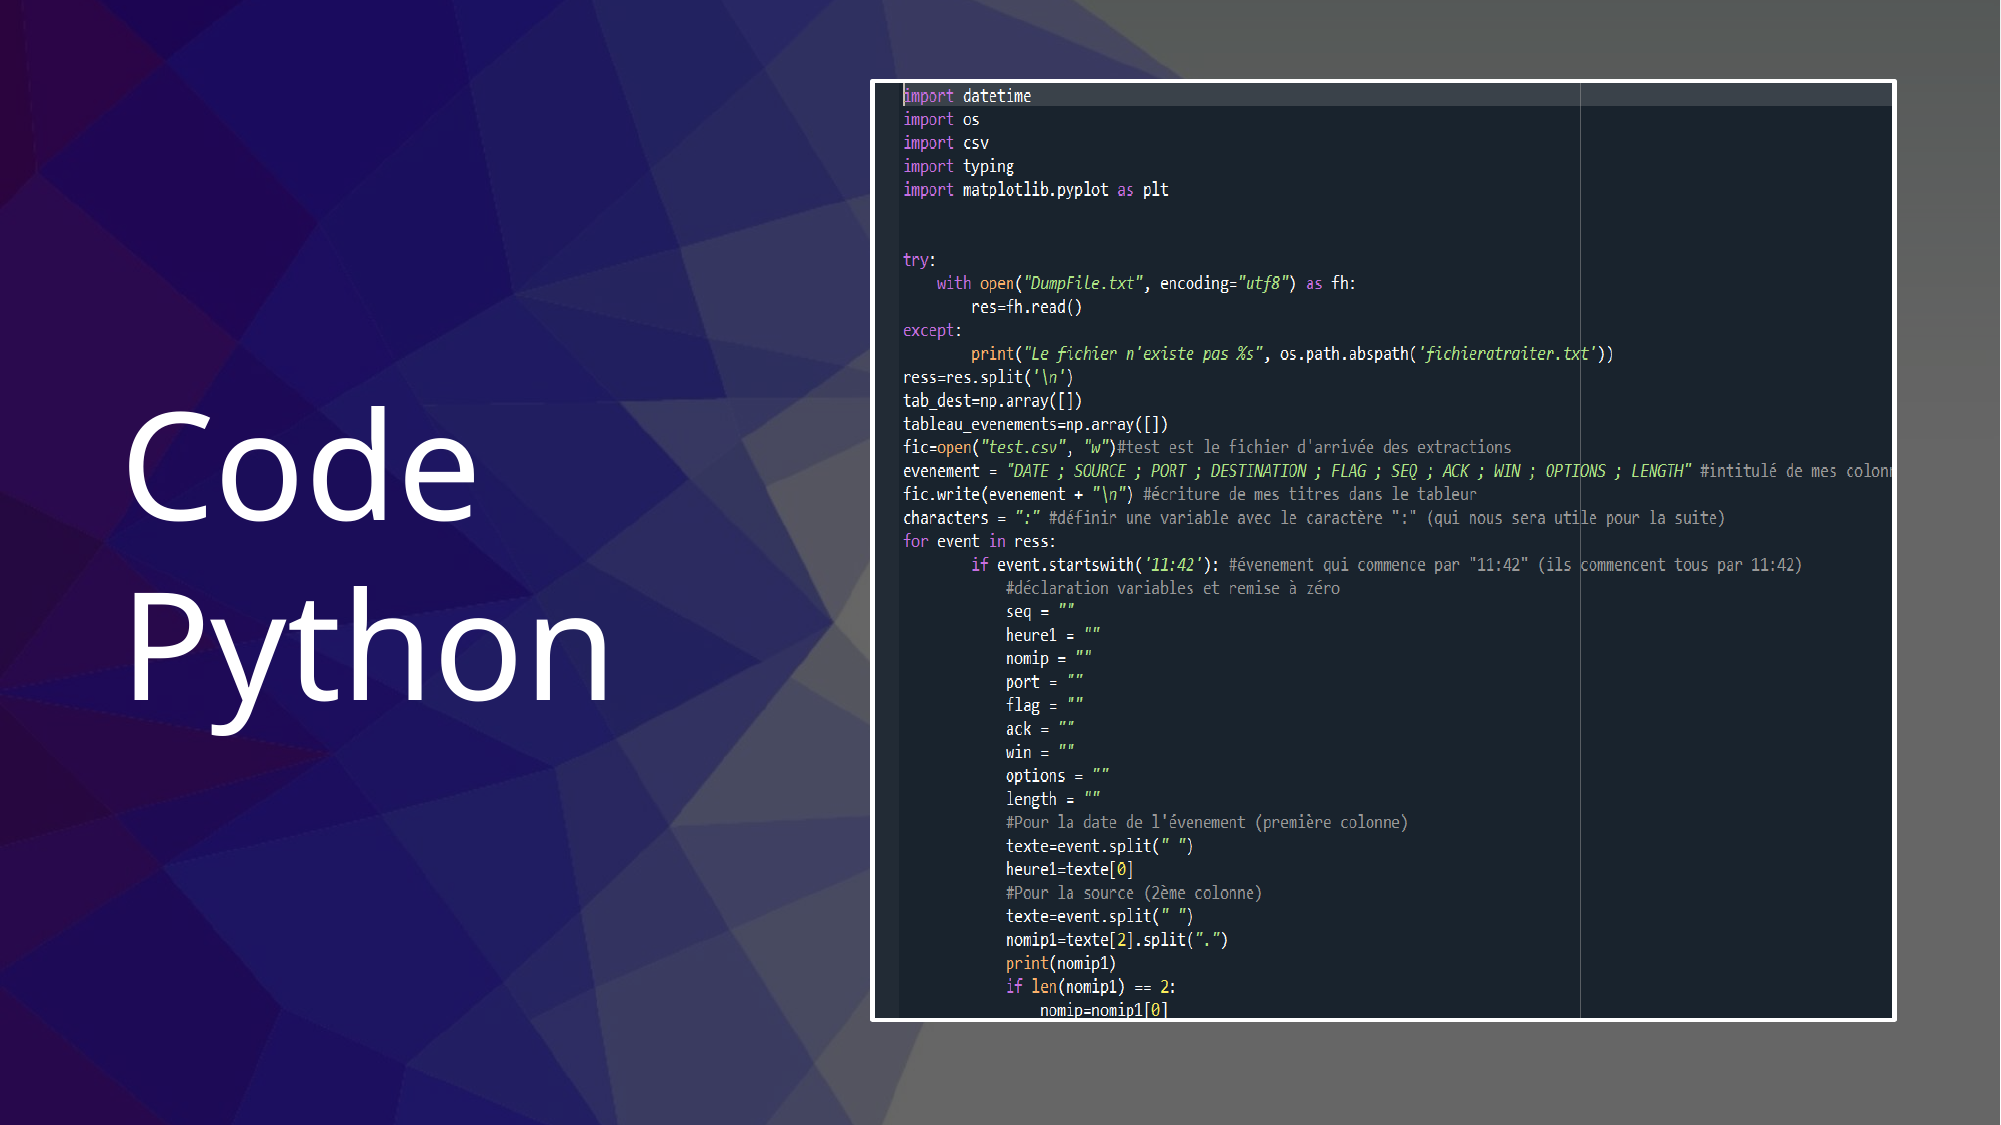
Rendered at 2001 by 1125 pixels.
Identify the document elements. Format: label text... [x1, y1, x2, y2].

picture [0, 0, 2000, 1125]
title Code Python [105, 140, 766, 962]
